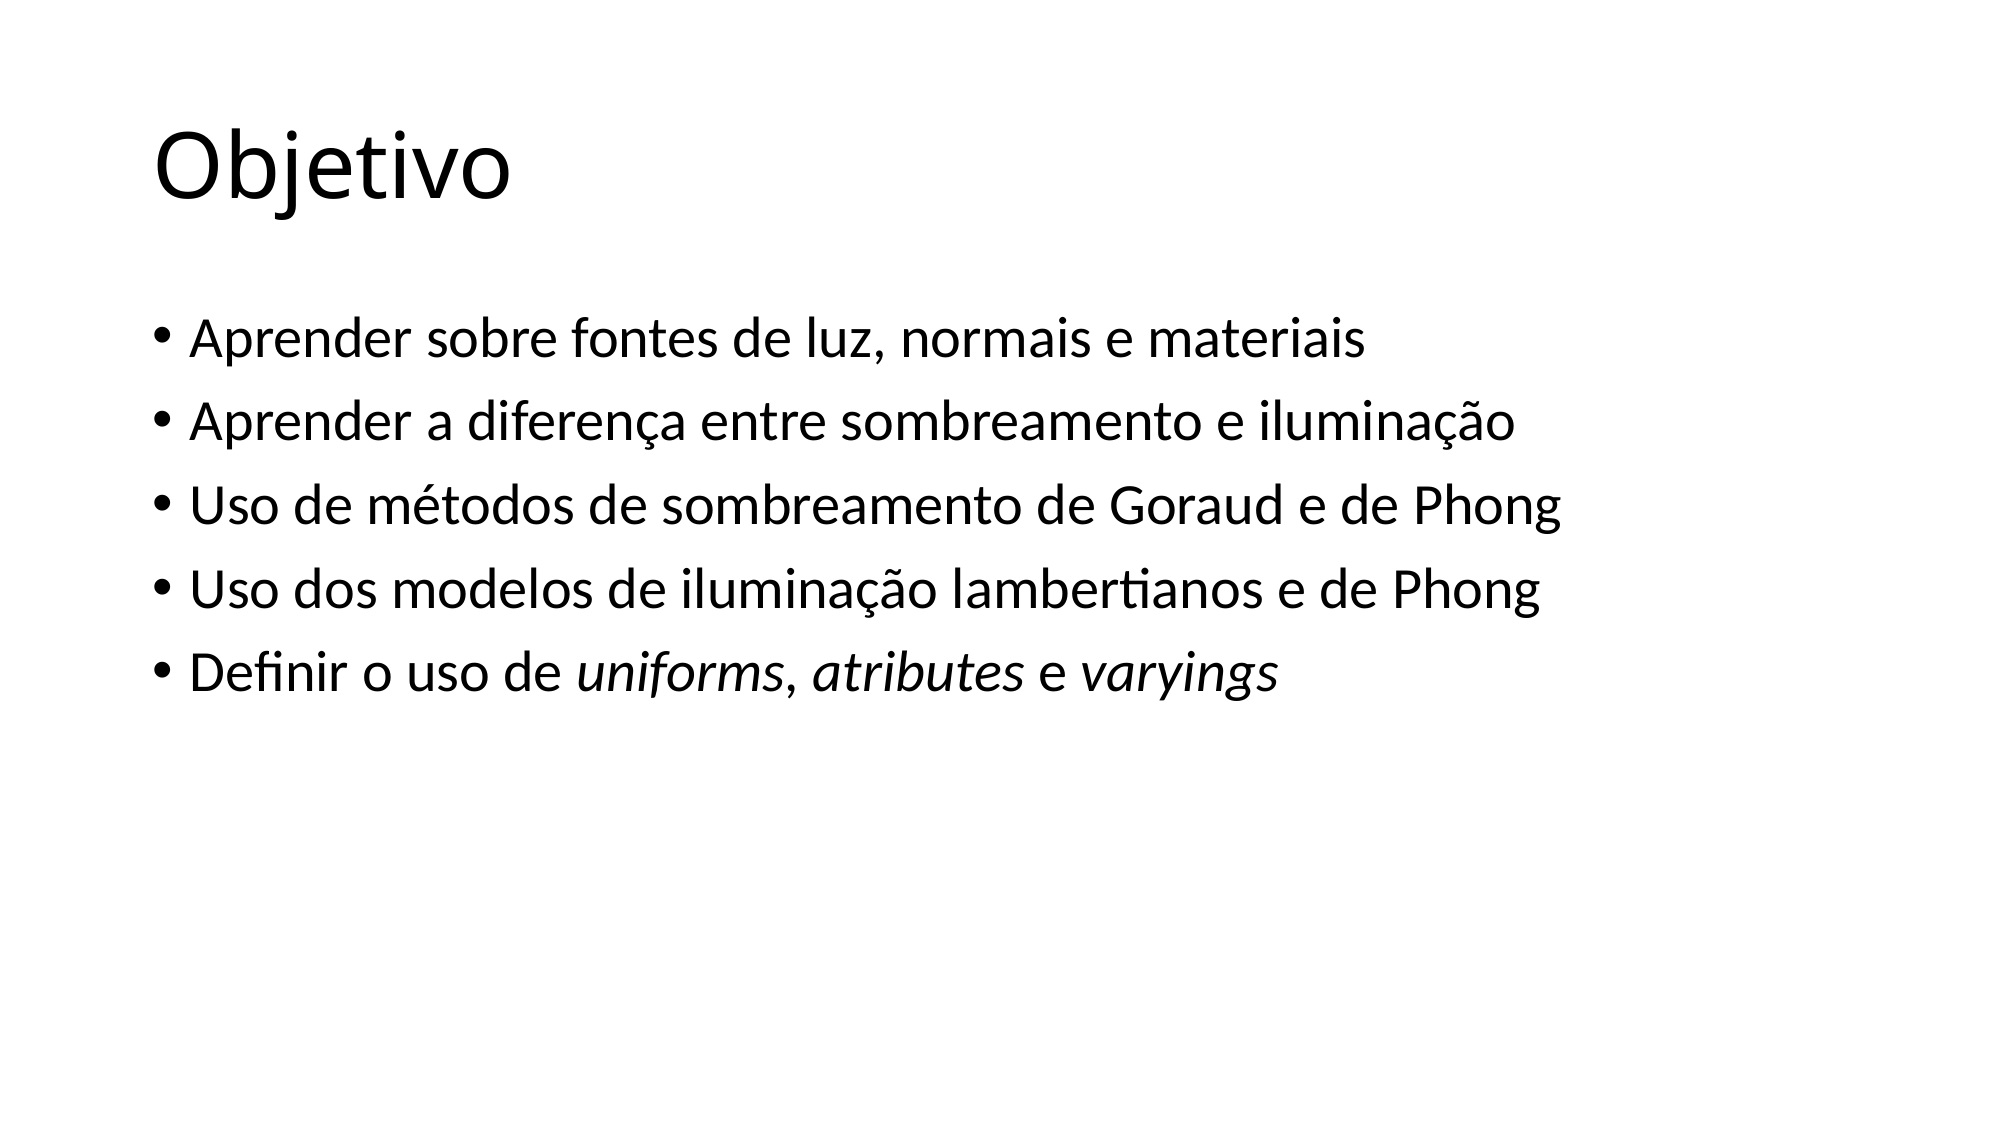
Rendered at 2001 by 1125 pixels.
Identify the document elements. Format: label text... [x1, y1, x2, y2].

list Aprender sobre fontes de luz, normais e materiais Aprender a diferença entre sombreamento e iluminação Uso de métodos de sombreamento de Goraud e de Phong Uso dos modelos de iluminação lambertianos e de Phong Definir o uso de uniforms, atributes e varyings [137, 299, 1863, 1014]
title Objetivo [137, 59, 1863, 278]
